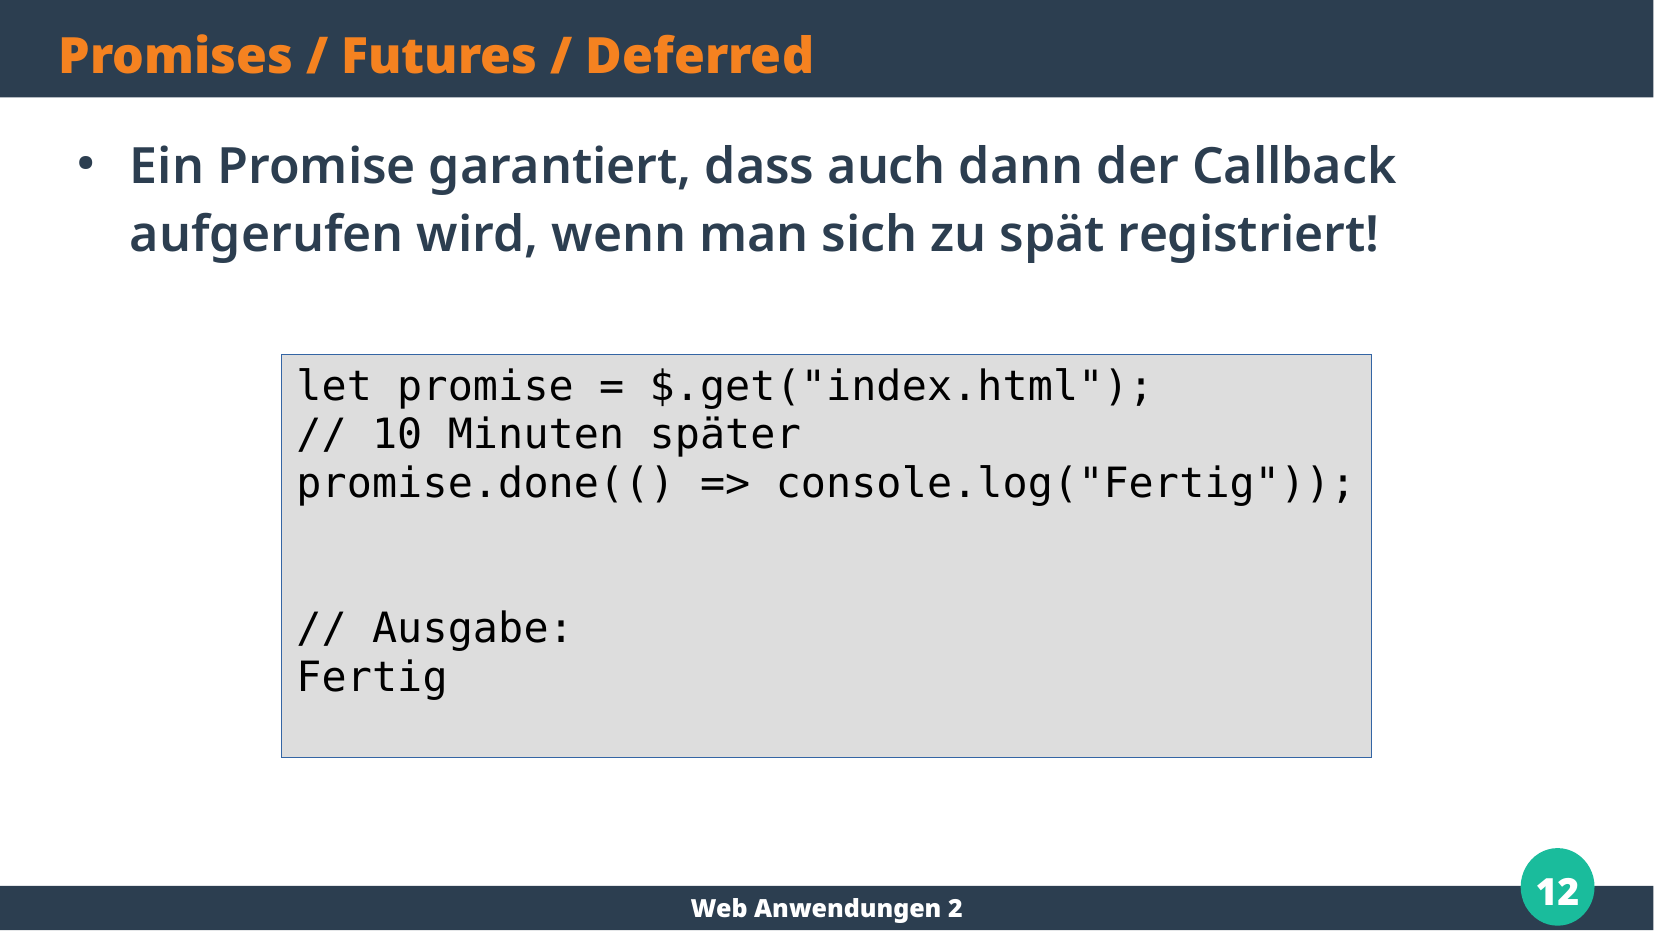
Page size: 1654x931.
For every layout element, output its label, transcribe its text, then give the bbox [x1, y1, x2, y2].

text_box let promise = $.get("index.html"); // 10 Minuten später promise.done(() => console.log("Fertig")); // Ausgabe: Fertig [281, 354, 1372, 758]
list Ein Promise garantiert, dass auch dann der Callback aufgerufen wird, wenn man sich zu spät registriert! [59, 129, 1595, 864]
title Promises / Futures / Deferred [59, 8, 1595, 89]
